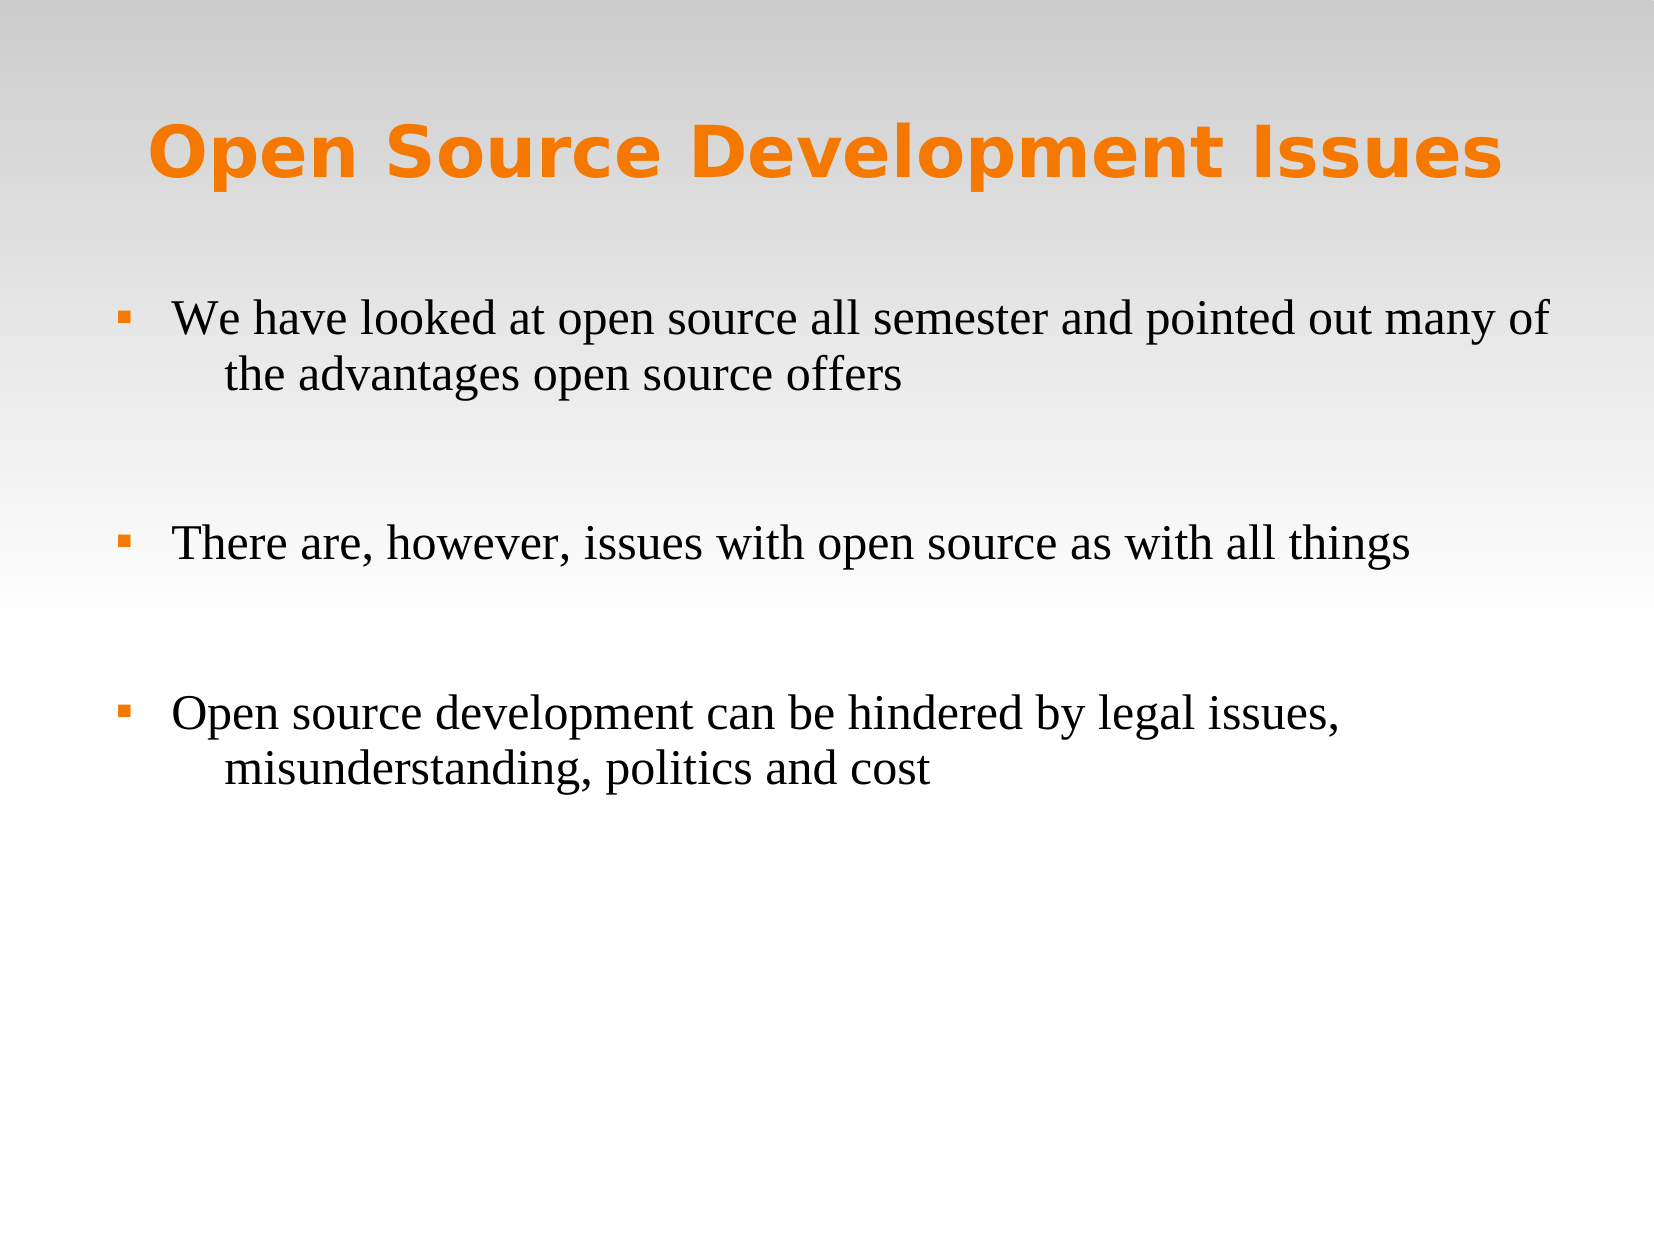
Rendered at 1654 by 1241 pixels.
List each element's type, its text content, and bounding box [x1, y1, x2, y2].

title Open Source Development Issues [82, 49, 1571, 257]
list We have looked at open source all semester and pointed out many of the advantages open source offers There are, however, issues with open source as with all things Open source development can be hindered by legal issues, misunderstanding, politics and cost [82, 290, 1571, 1109]
